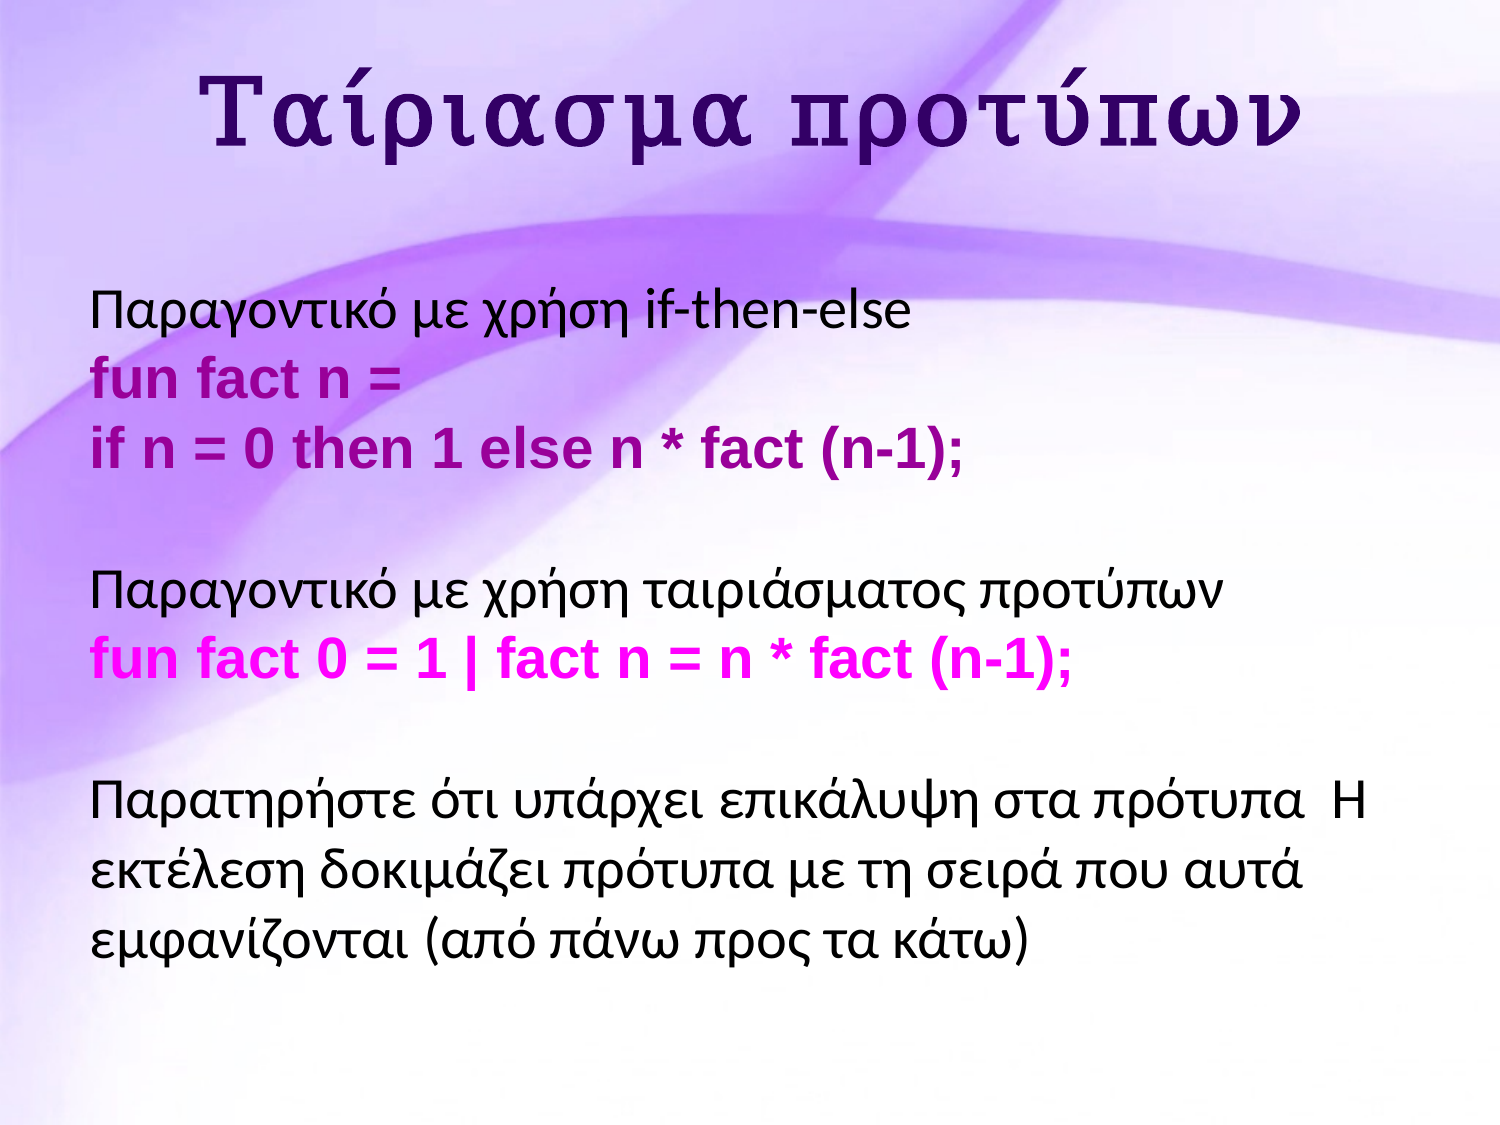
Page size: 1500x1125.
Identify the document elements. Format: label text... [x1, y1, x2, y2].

picture [0, 0, 1500, 1125]
list Παραγοντικό με χρήση if-then-else fun fact n = if n = 0 then 1 else n * fact (n-1); Παραγοντικό με χρήση ταιριάσματος προτύπων fun fact 0 = 1 | fact n = n * fact (n-1); Παρατηρήστε ότι υπάρχει επικάλυψη στα πρότυπα Η εκτέλεση δοκιμάζει πρότυπα με τη σειρά που αυτά εμφανίζονται (από πάνω προς τα κάτω) [75, 262, 1425, 1005]
title Ταίριασμα προτύπων [75, 45, 1425, 233]
